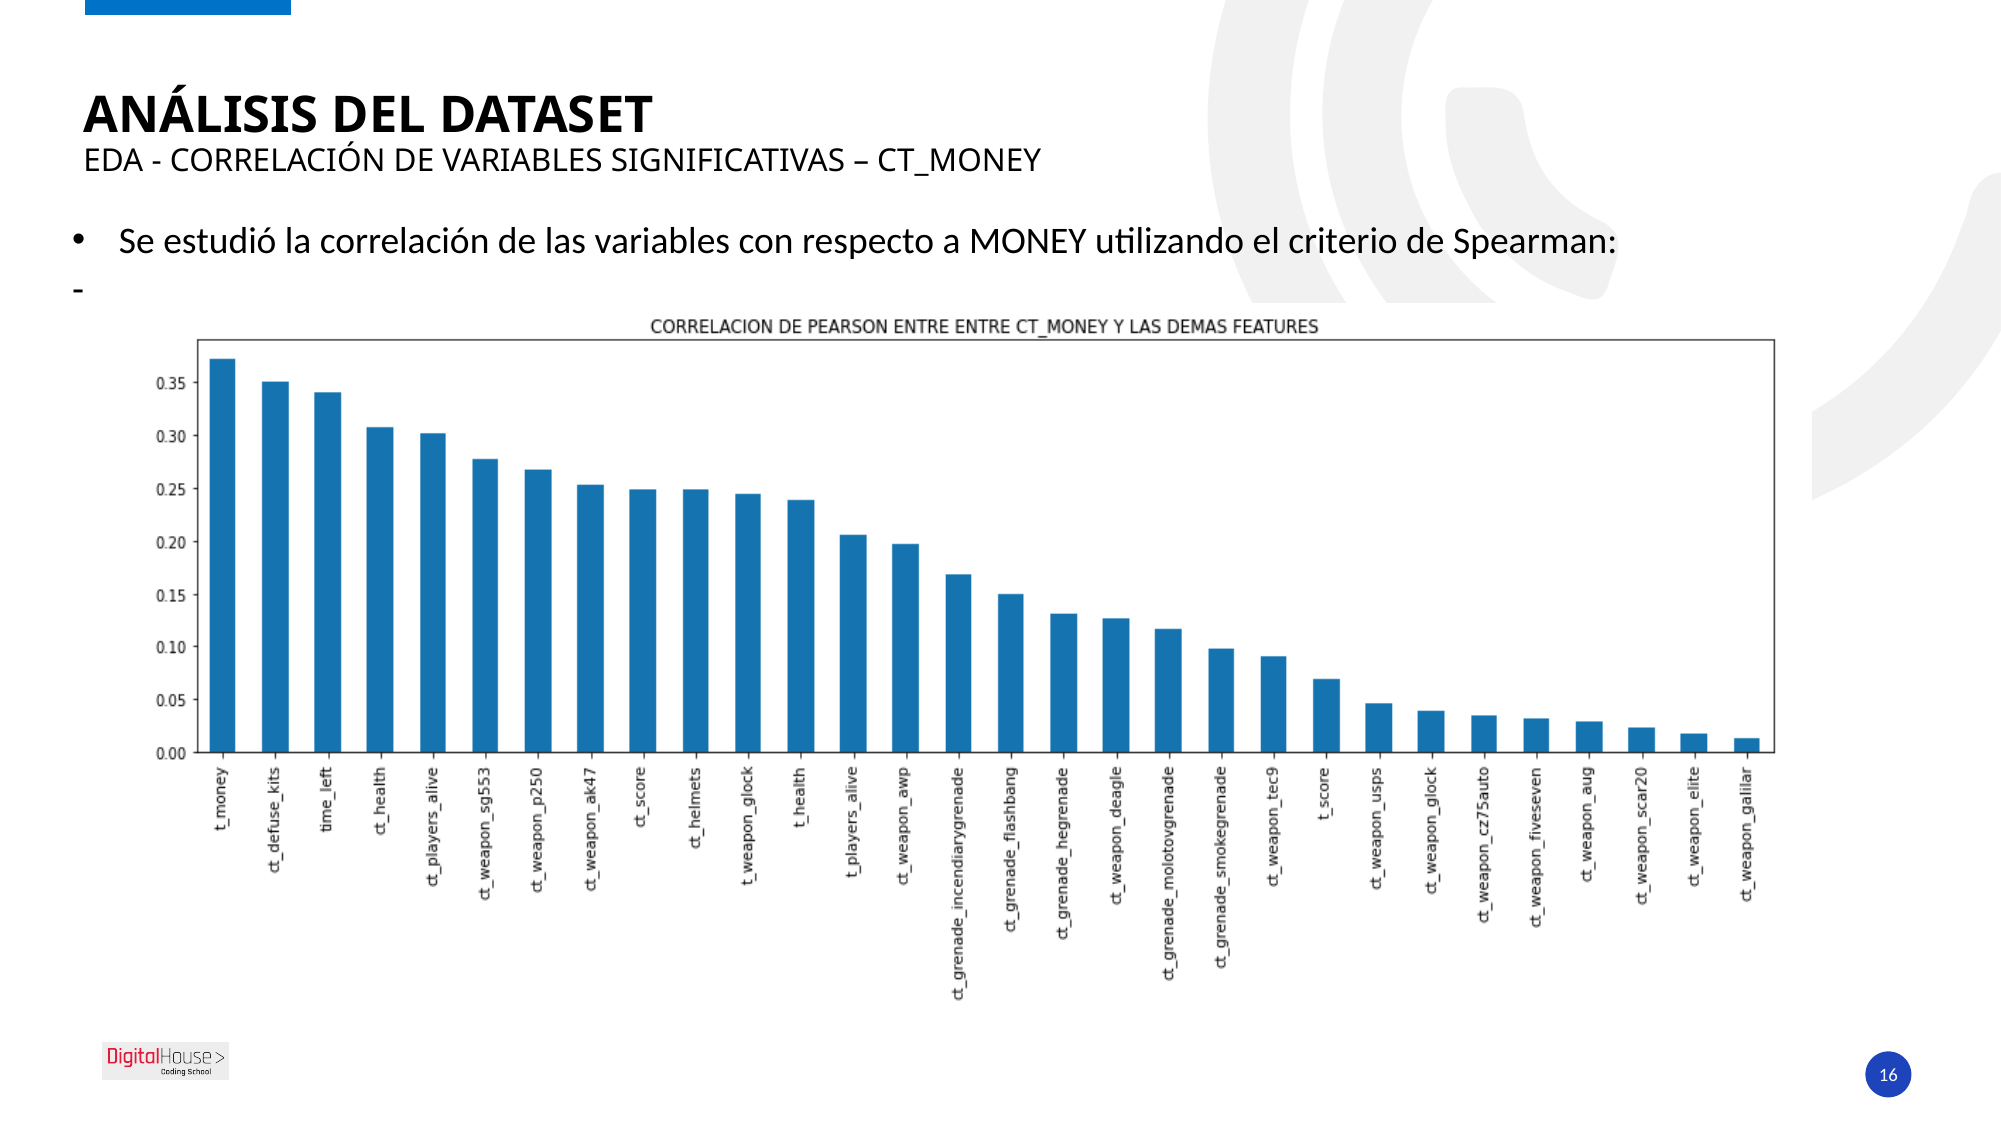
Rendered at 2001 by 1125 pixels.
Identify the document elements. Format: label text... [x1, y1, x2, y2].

text_box Se estudió la correlación de las variables con respecto a MONEY utilizando el criterio de Spearman: [56, 208, 1795, 315]
title ANÁLISIS DEL DATASET EDA - CORRELACIÓN DE VARIABLES SIGNIFICATIVAS – CT_MONEY [83, 87, 1913, 239]
picture [128, 303, 1812, 1016]
text_box [1864, 1059, 1913, 1090]
